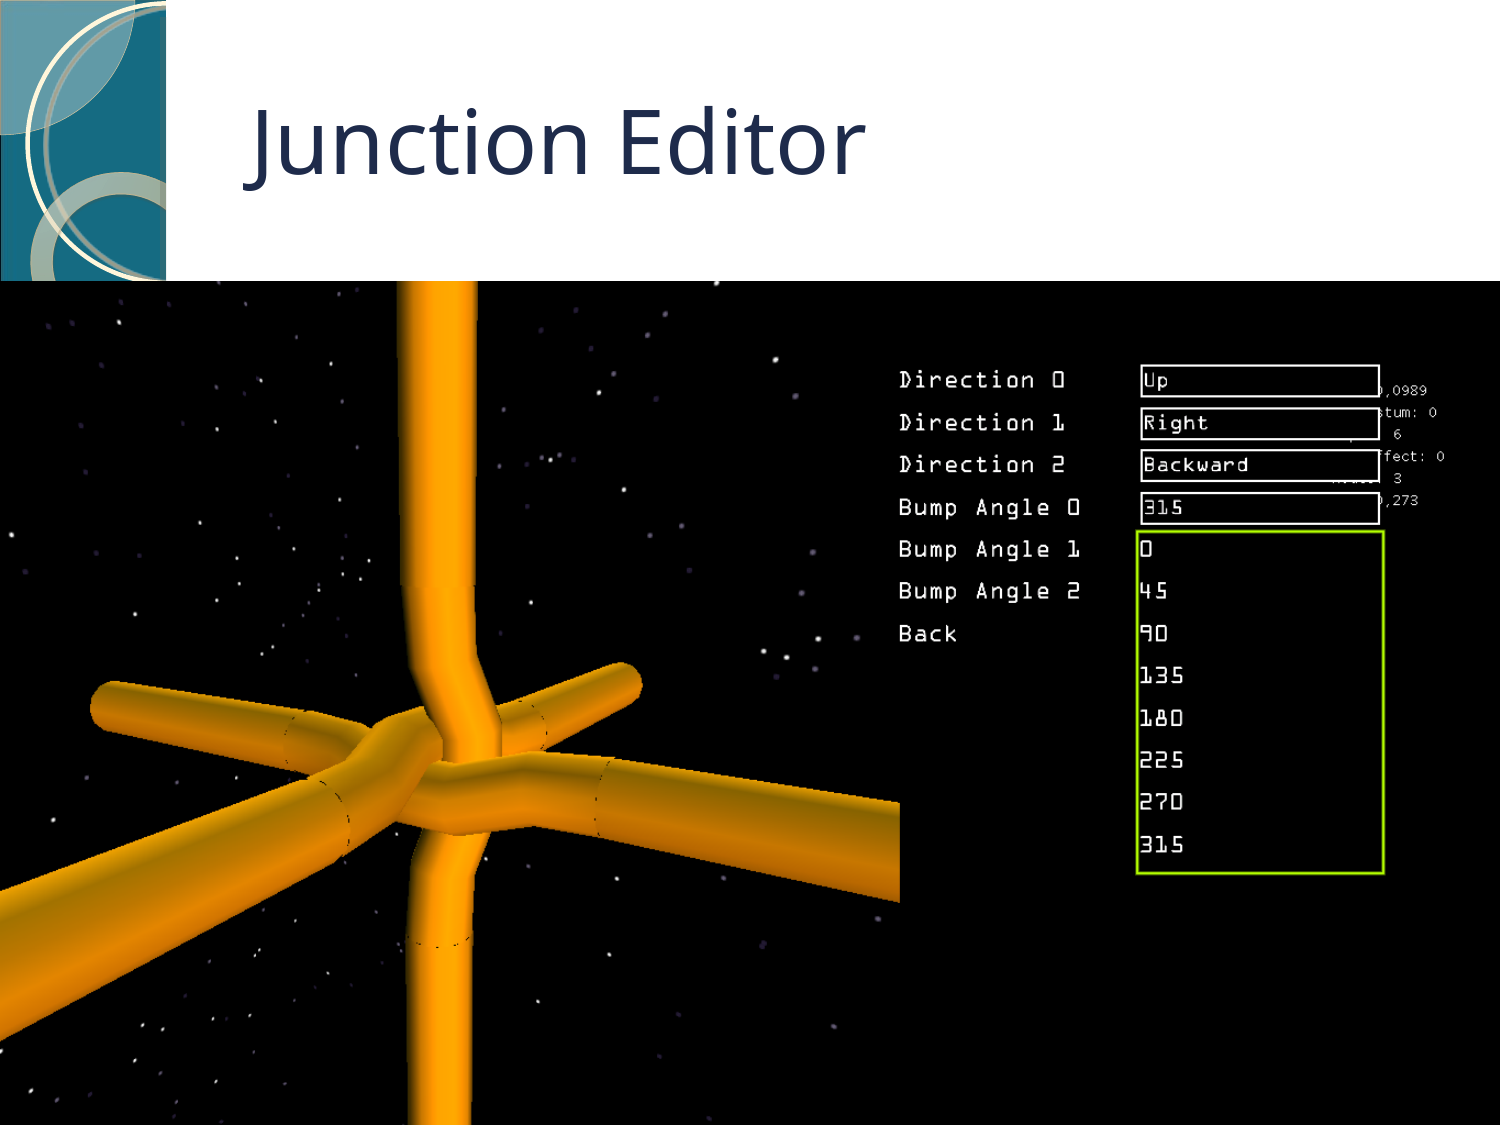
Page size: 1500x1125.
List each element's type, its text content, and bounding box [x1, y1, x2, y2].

picture [0, 11, 1500, 1125]
picture [136, 0, 166, 4]
title Junction Editor [235, 23, 1466, 254]
